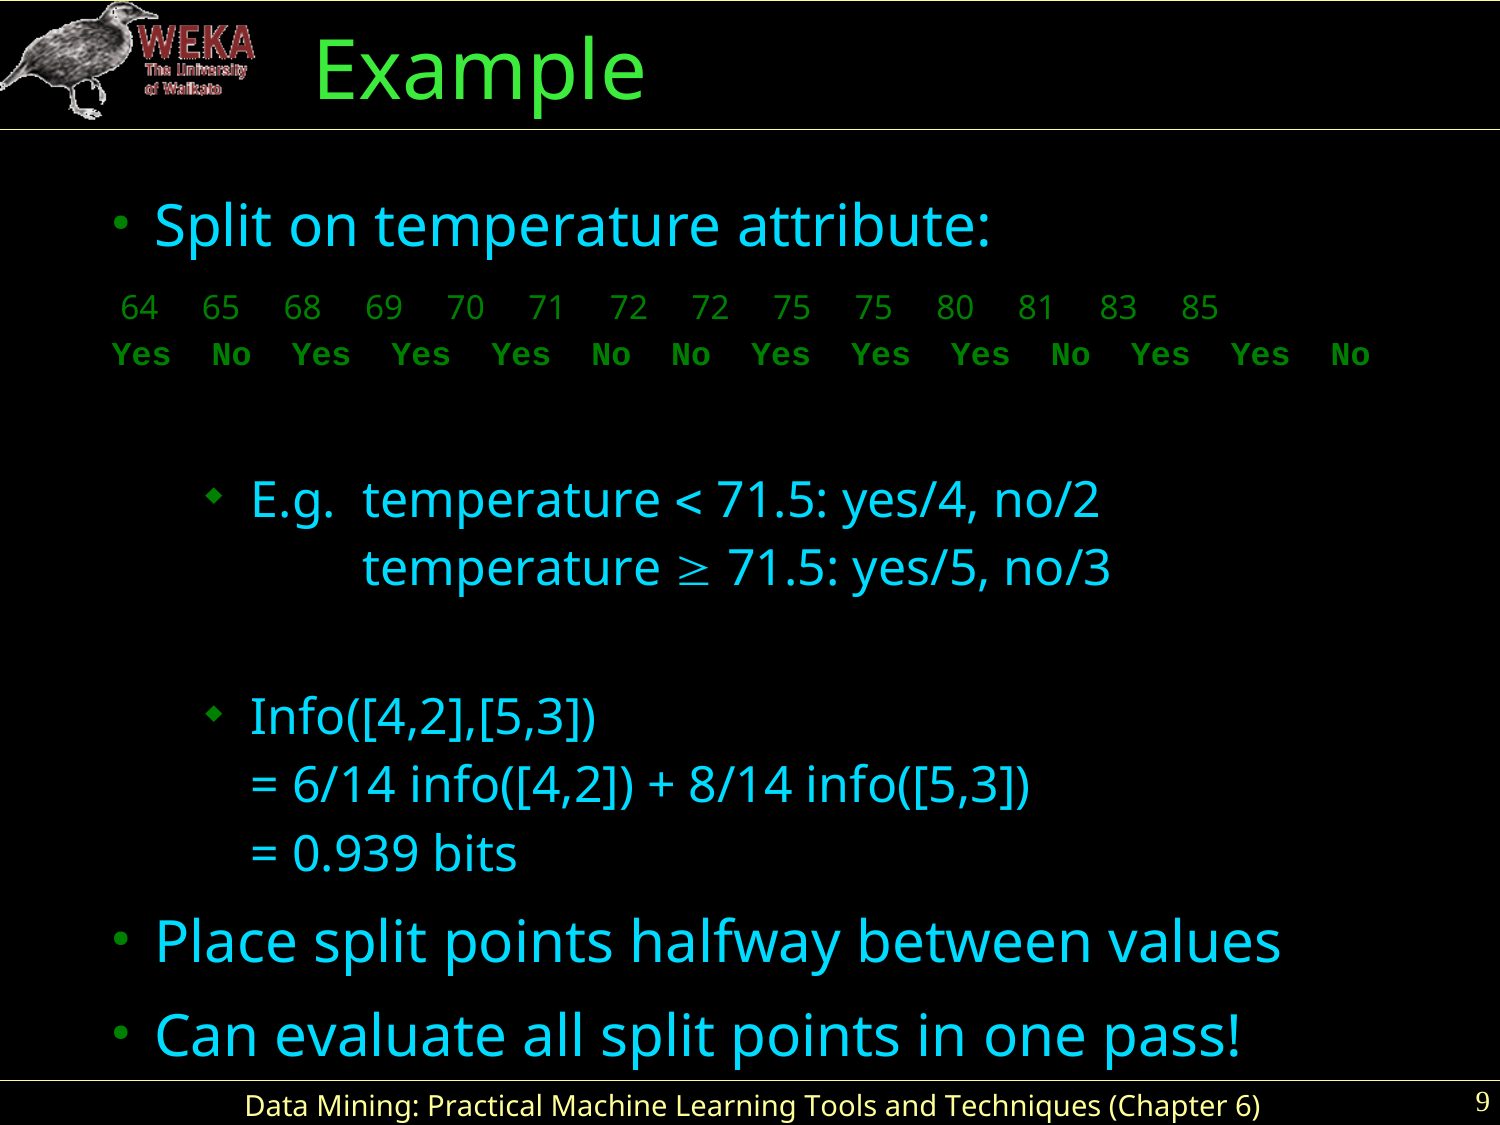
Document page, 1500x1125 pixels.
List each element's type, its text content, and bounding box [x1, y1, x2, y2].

text_box 64 65 68 69 70 71 72 72 75 75 80 81 83 85 Yes No Yes Yes Yes No No Yes Yes Yes No Yes Yes No [96, 276, 1447, 380]
list Split on temperature attribute: E.g. temperature  71.5: yes/4, no/2 temperature  71.5: yes/5, no/3 Info([4,2],[5,3]) = 6/14 info([4,2]) + 8/14 info([5,3]) = 0.939 bits Place split points halfway between values Can evaluate all split points in one pass! [96, 380, 1335, 951]
title Example [297, 0, 1500, 148]
picture [0, 1, 266, 129]
list Split on temperature attribute: E.g. temperature  71.5: yes/4, no/2 temperature  71.5: yes/5, no/3 Info([4,2],[5,3]) = 6/14 info([4,2]) + 8/14 info([5,3]) = 0.939 bits Place split points halfway between values Can evaluate all split points in one pass! [96, 177, 1335, 276]
